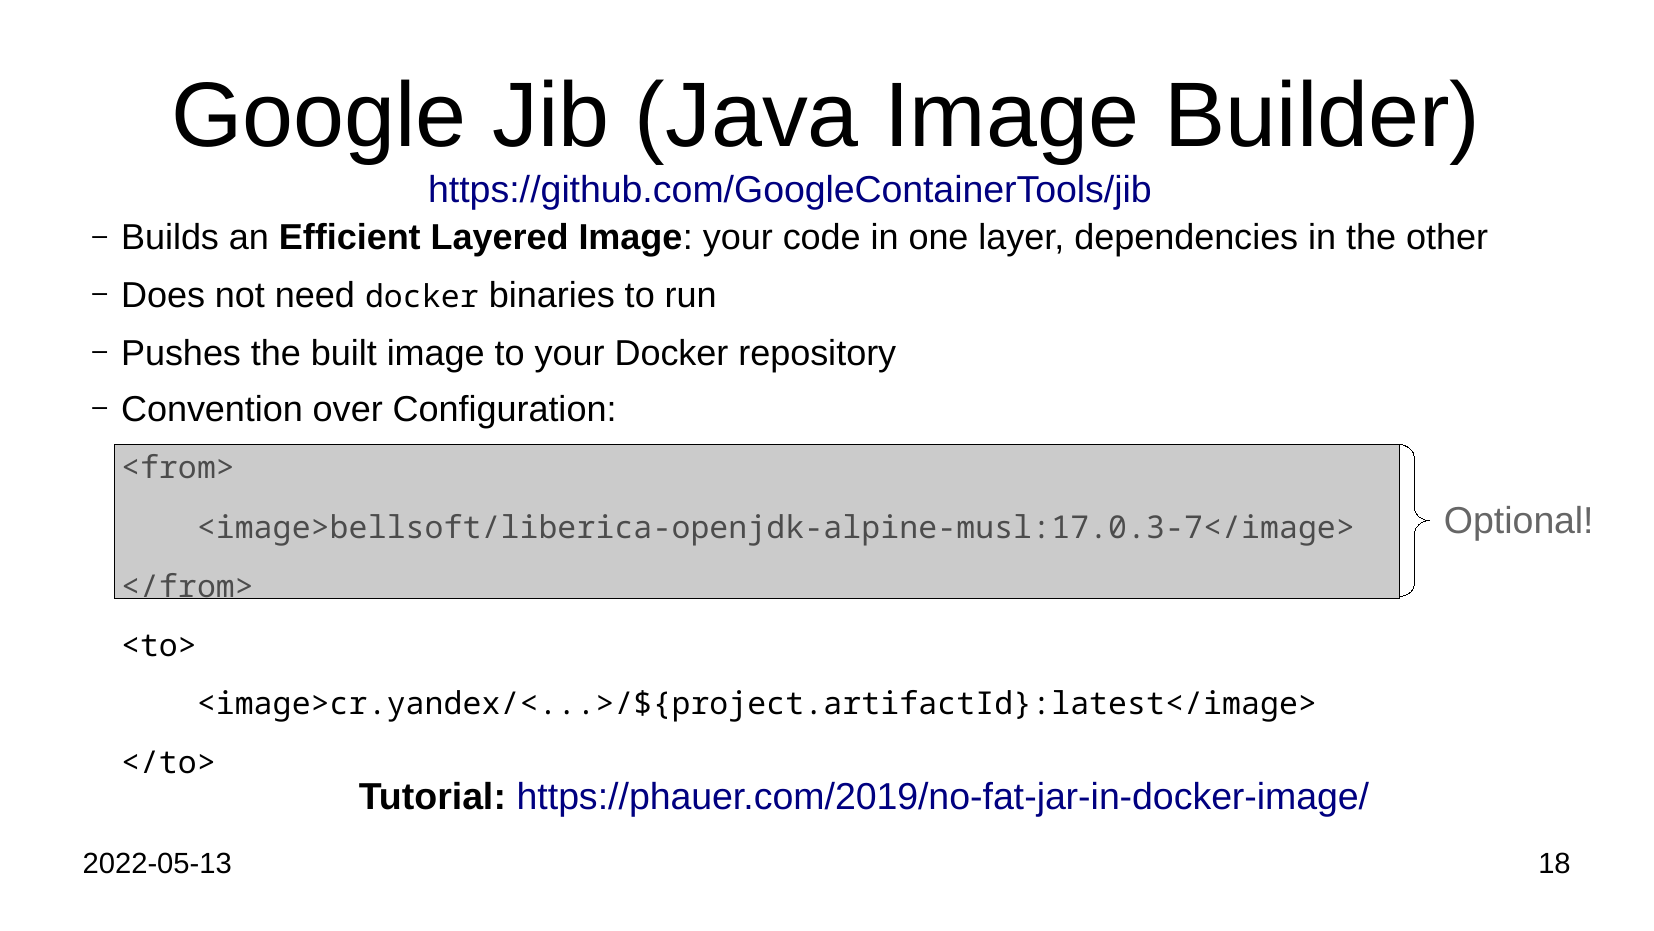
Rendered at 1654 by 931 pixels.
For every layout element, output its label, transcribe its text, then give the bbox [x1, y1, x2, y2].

text_box [114, 444, 1400, 599]
text_box Tutorial: https://phauer.com/2019/no-fat-jar-in-docker-image/ [344, 767, 1441, 825]
text_box Optional! [1429, 492, 1609, 550]
text_box https://github.com/GoogleContainerTools/jib [413, 160, 1167, 218]
title Google Jib (Java Image Builder) [82, 37, 1571, 193]
list Builds an Efficient Layered Image: your code in one layer, dependencies in the other Does not need docker binaries to run Pushes the built image to your Docker repository Convention over Configuration: <from> <image>bellsoft/liberica-openjdk-alpine-musl:17.0.3-7</image> </from> <to> <image>cr.yandex/<...>/${project.artifactId}:latest</image> </to> [82, 217, 1571, 792]
